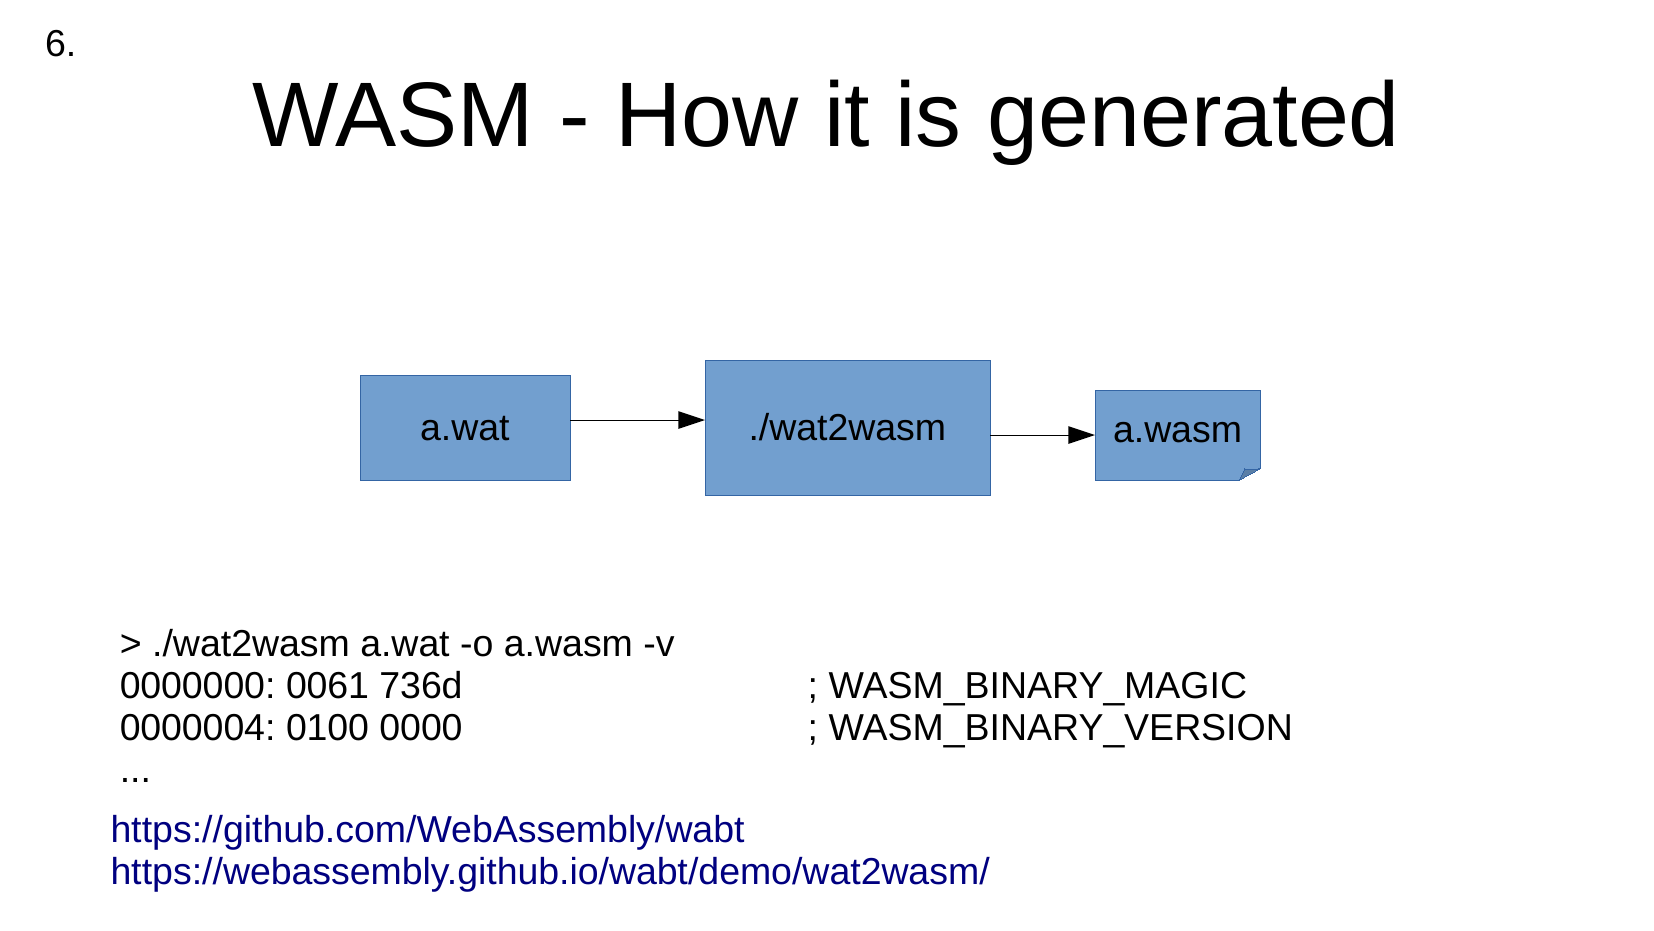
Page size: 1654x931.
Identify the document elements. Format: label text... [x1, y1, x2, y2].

text_box ./wat2wasm [705, 360, 991, 496]
text_box https://github.com/WebAssembly/wabt https://webassembly.github.io/wabt/demo/wat2wasm/ [95, 801, 1006, 901]
text_box a.wat [360, 375, 571, 481]
title WASM - How it is generated [82, 37, 1571, 193]
text_box a.wasm [1095, 390, 1261, 481]
text_box > ./wat2wasm a.wat -o a.wasm -v 0000000: 0061 736d ; WASM_BINARY_MAGIC 0000004: 0100 0000 ; WASM_BINARY_VERSION ... [105, 615, 1310, 798]
text_box 6. [30, 15, 92, 72]
